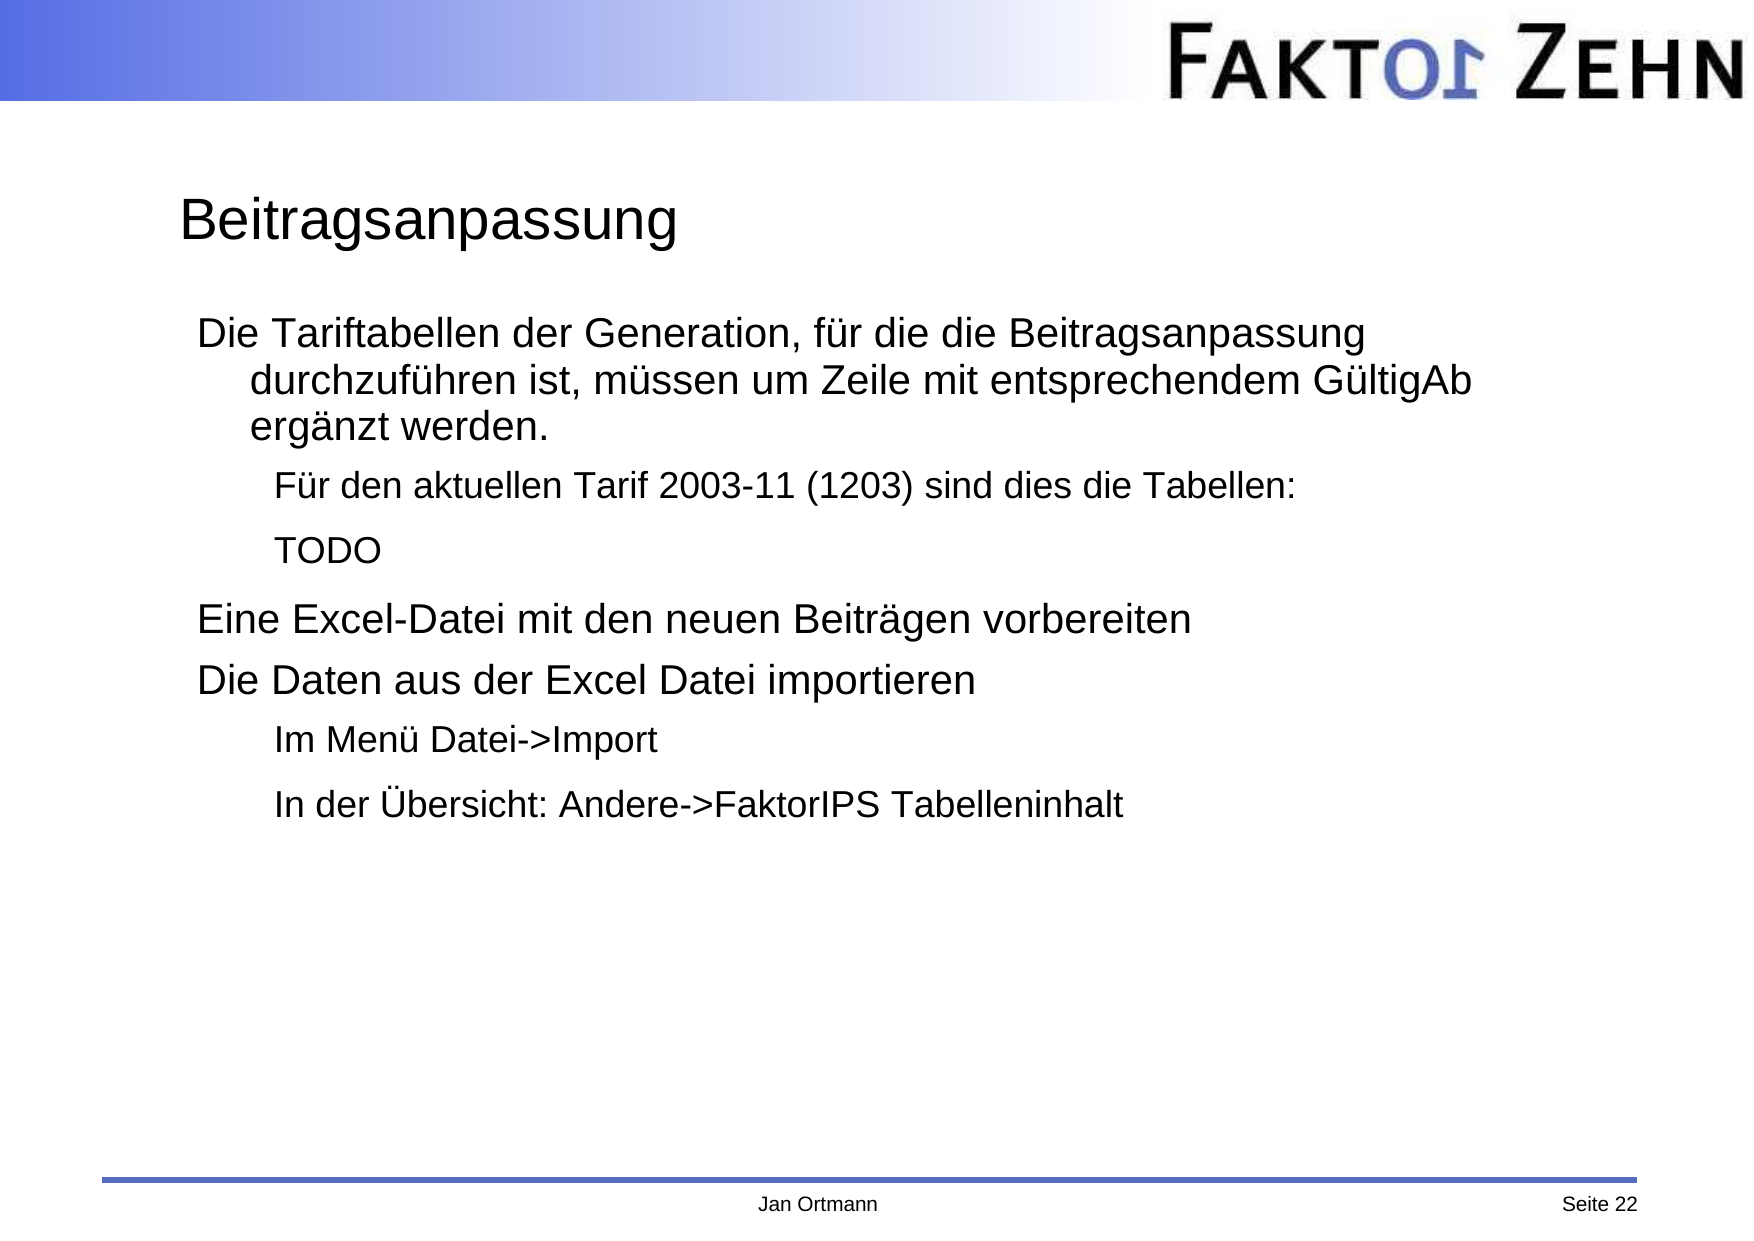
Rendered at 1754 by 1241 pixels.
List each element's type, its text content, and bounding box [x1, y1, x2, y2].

list Die Tariftabellen der Generation, für die die Beitragsanpassung durchzuführen ist, müssen um Zeile mit entsprechendem GültigAb ergänzt werden. Für den aktuellen Tarif 2003-11 (1203) sind dies die Tabellen: TODO Eine Excel-Datei mit den neuen Beiträgen vorbereiten Die Daten aus der Excel Datei importieren Im Menü Datei->Import In der Übersicht: Andere->FaktorIPS Tabelleninhalt [179, 310, 1576, 1078]
title Beitragsanpassung [179, 142, 1576, 296]
picture [1162, 7, 1752, 100]
